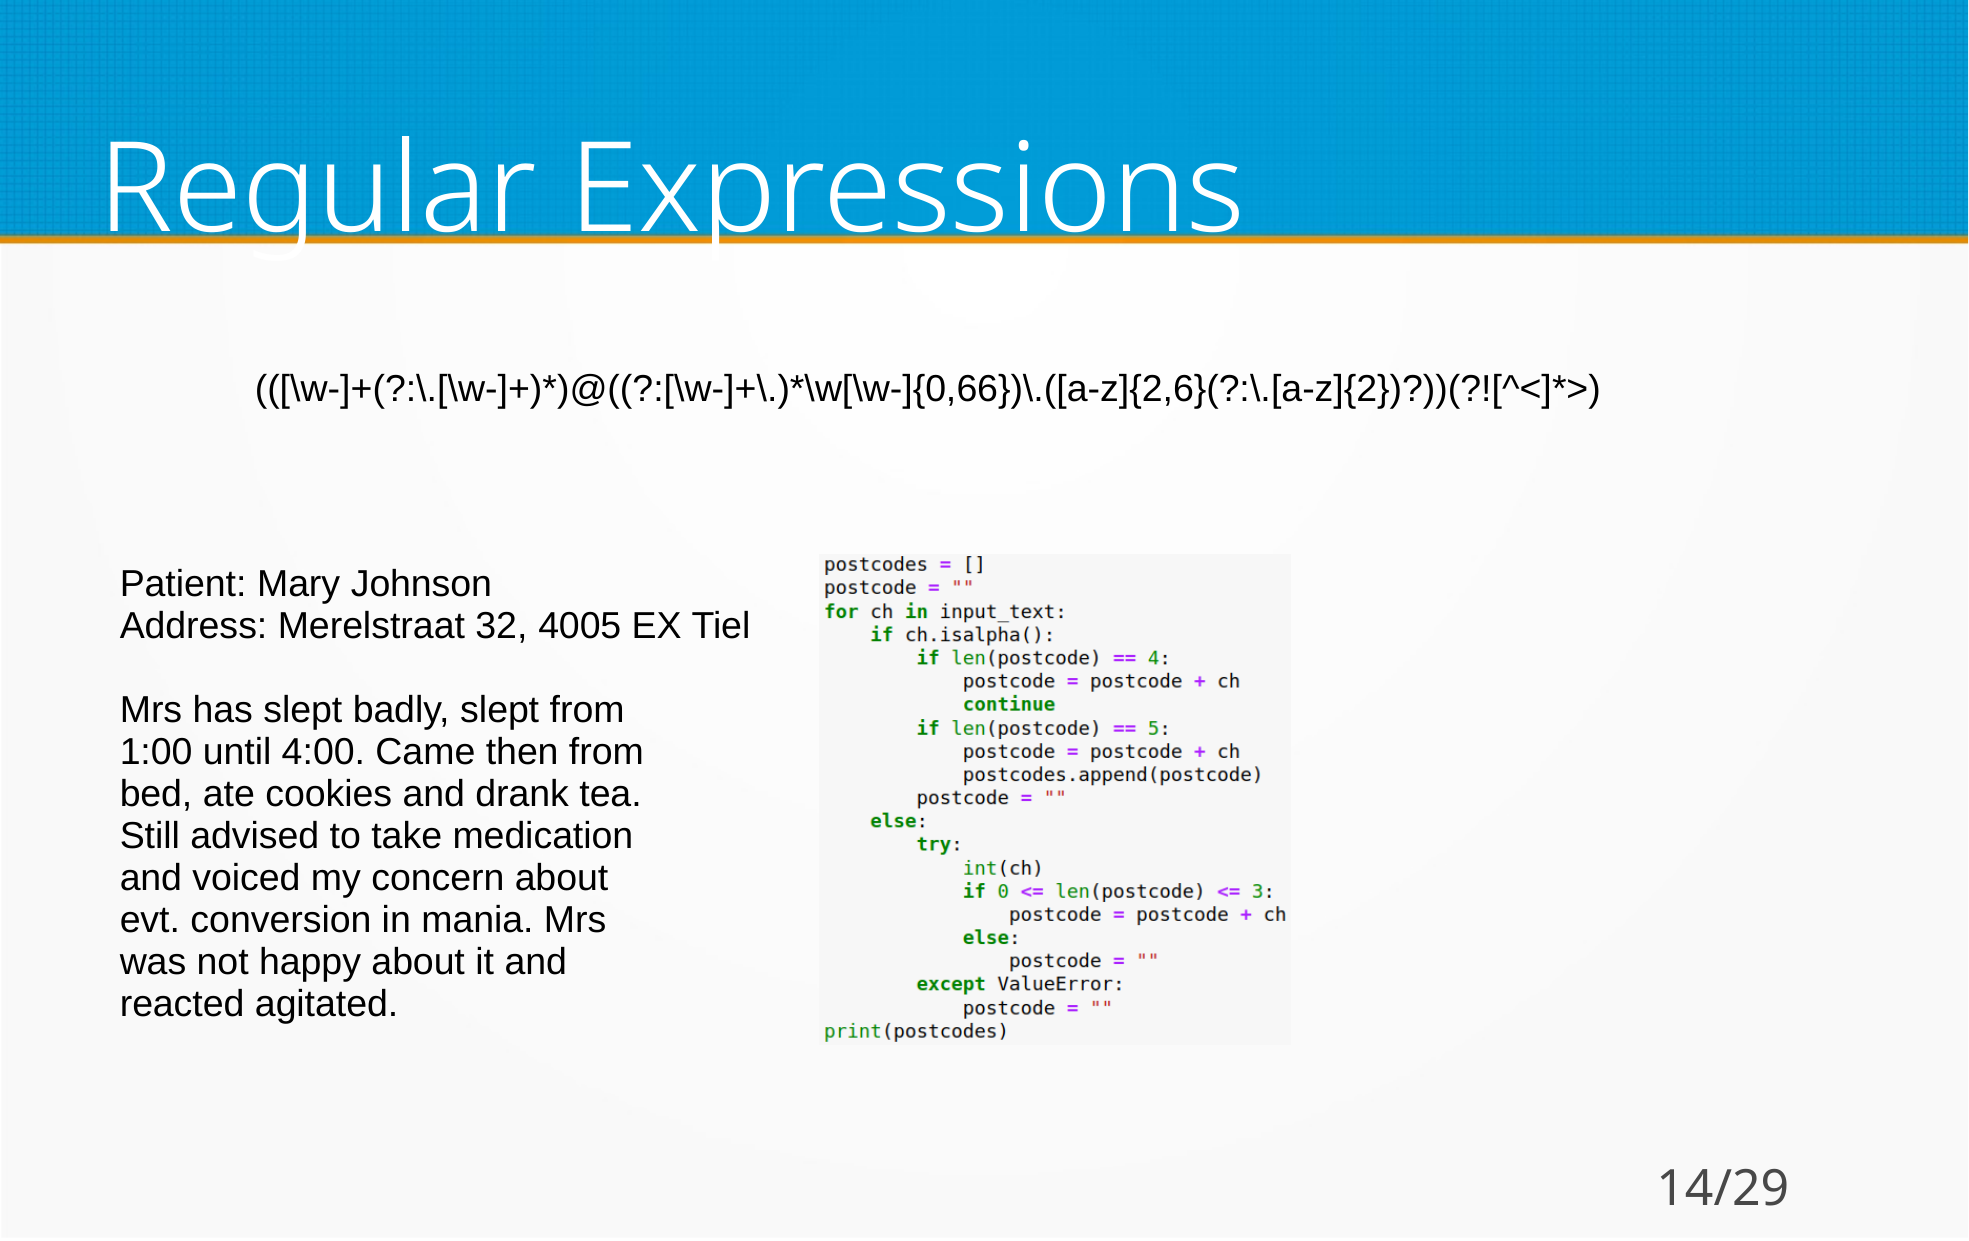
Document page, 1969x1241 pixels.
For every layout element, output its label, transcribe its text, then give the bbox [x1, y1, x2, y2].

picture [0, 233, 1969, 1241]
text_box (([\w-]+(?:\.[\w-]+)*)@((?:[\w-]+\.)*\w[\w-]{0,66})\.([a-z]{2,6}(?:\.[a-z]{2})?))(?![^<]*>) [240, 360, 1771, 459]
text_box Patient: Mary Johnson Address: Merelstraat 32, 4005 EX Tiel Mrs has slept badly, slept from 1:00 until 4:00. Came then from bed, ate cookies and drank tea. Still advised to take medication and voiced my concern about evt. conversion in mania. Mrs was not happy about it and reacted agitated. [105, 555, 819, 1032]
title Regular Expressions [98, 49, 1870, 257]
